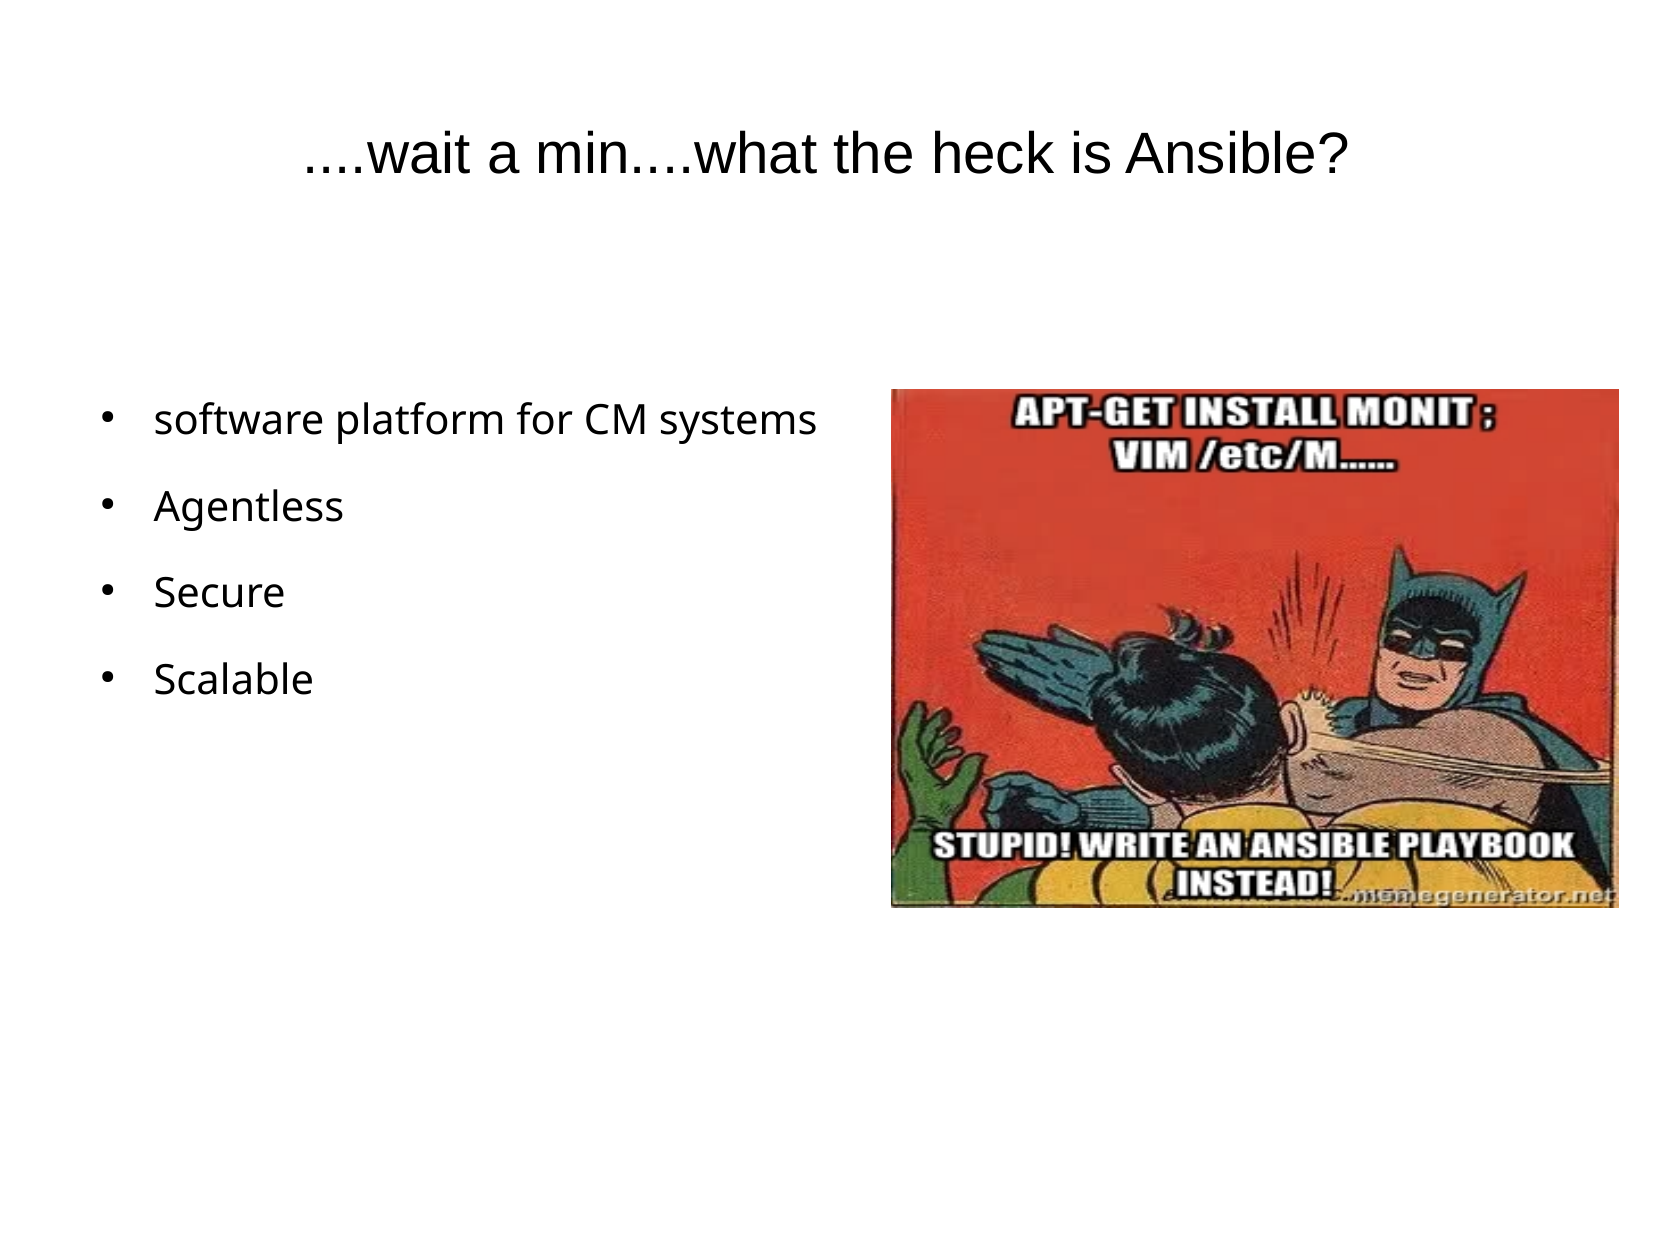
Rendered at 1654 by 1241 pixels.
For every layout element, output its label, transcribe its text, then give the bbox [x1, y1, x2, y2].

list software platform for CM systems Agentless Secure Scalable [82, 389, 851, 1134]
picture [891, 389, 1619, 908]
title ....wait a min....what the heck is Ansible? [82, 49, 1571, 257]
